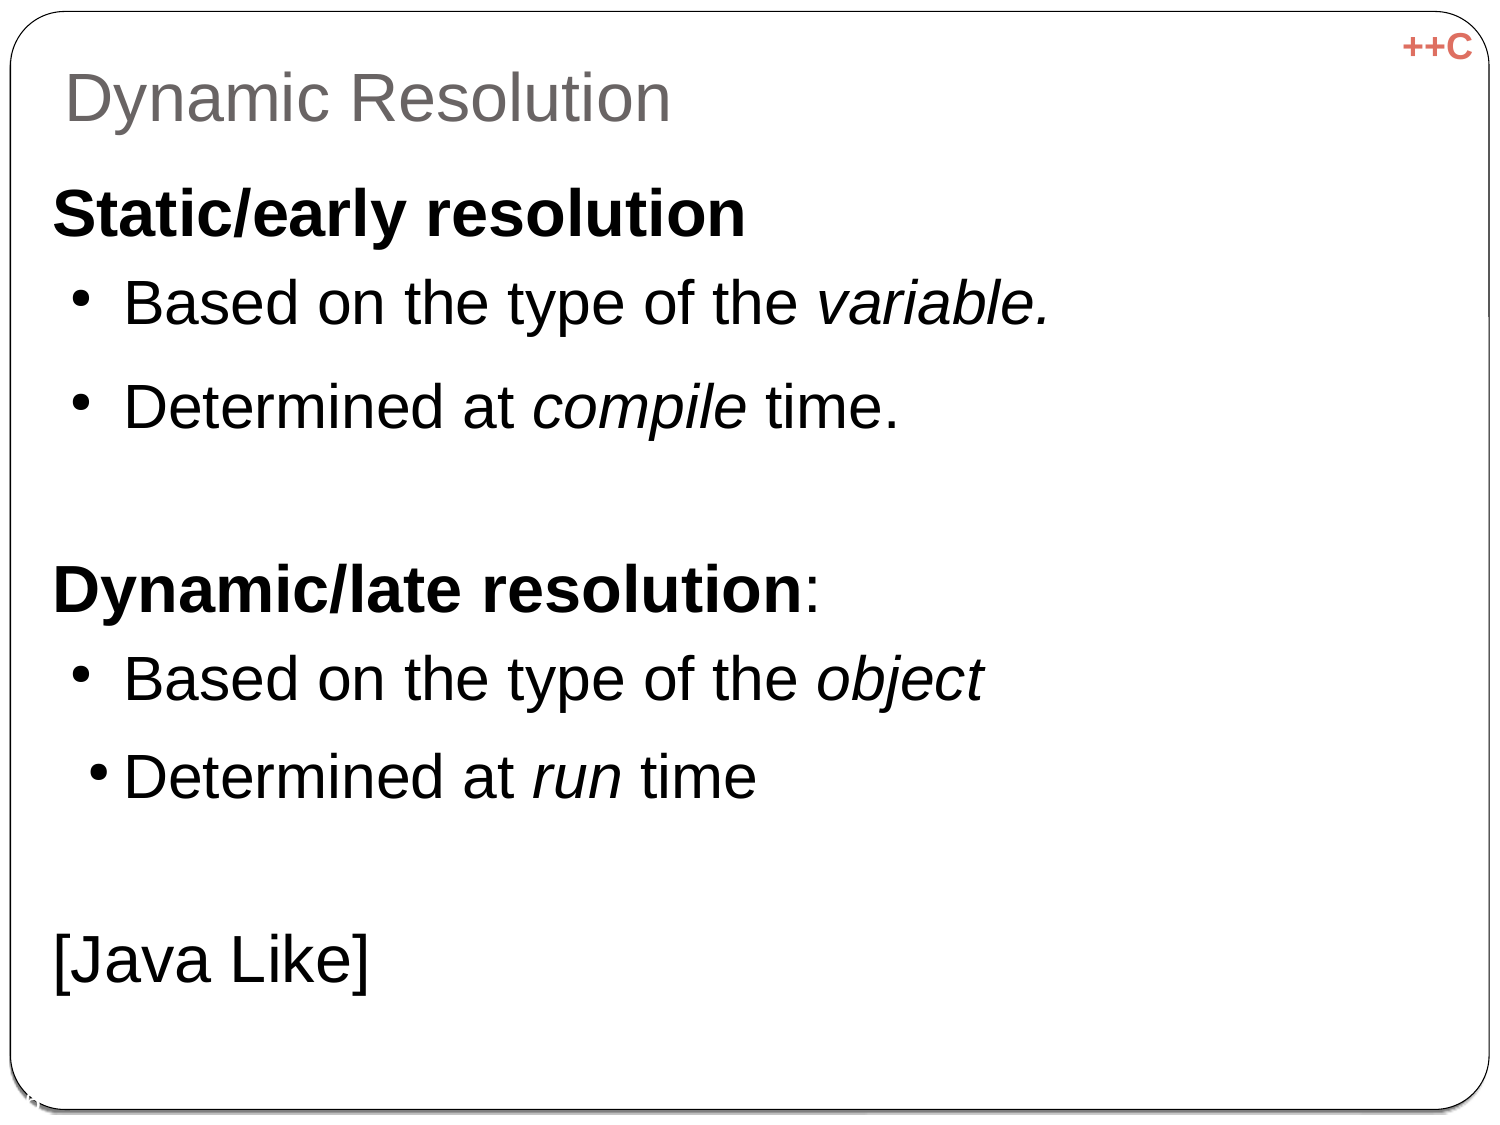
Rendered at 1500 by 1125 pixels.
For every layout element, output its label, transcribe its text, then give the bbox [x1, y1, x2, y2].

title Dynamic Resolution [50, 45, 1450, 150]
slide_number 22 [0, 1074, 50, 1125]
list Static/early resolution Based on the type of the variable. Determined at compile time. Dynamic/late resolution: Based on the type of the object Determined at run time [Java Like] [37, 162, 1463, 1088]
